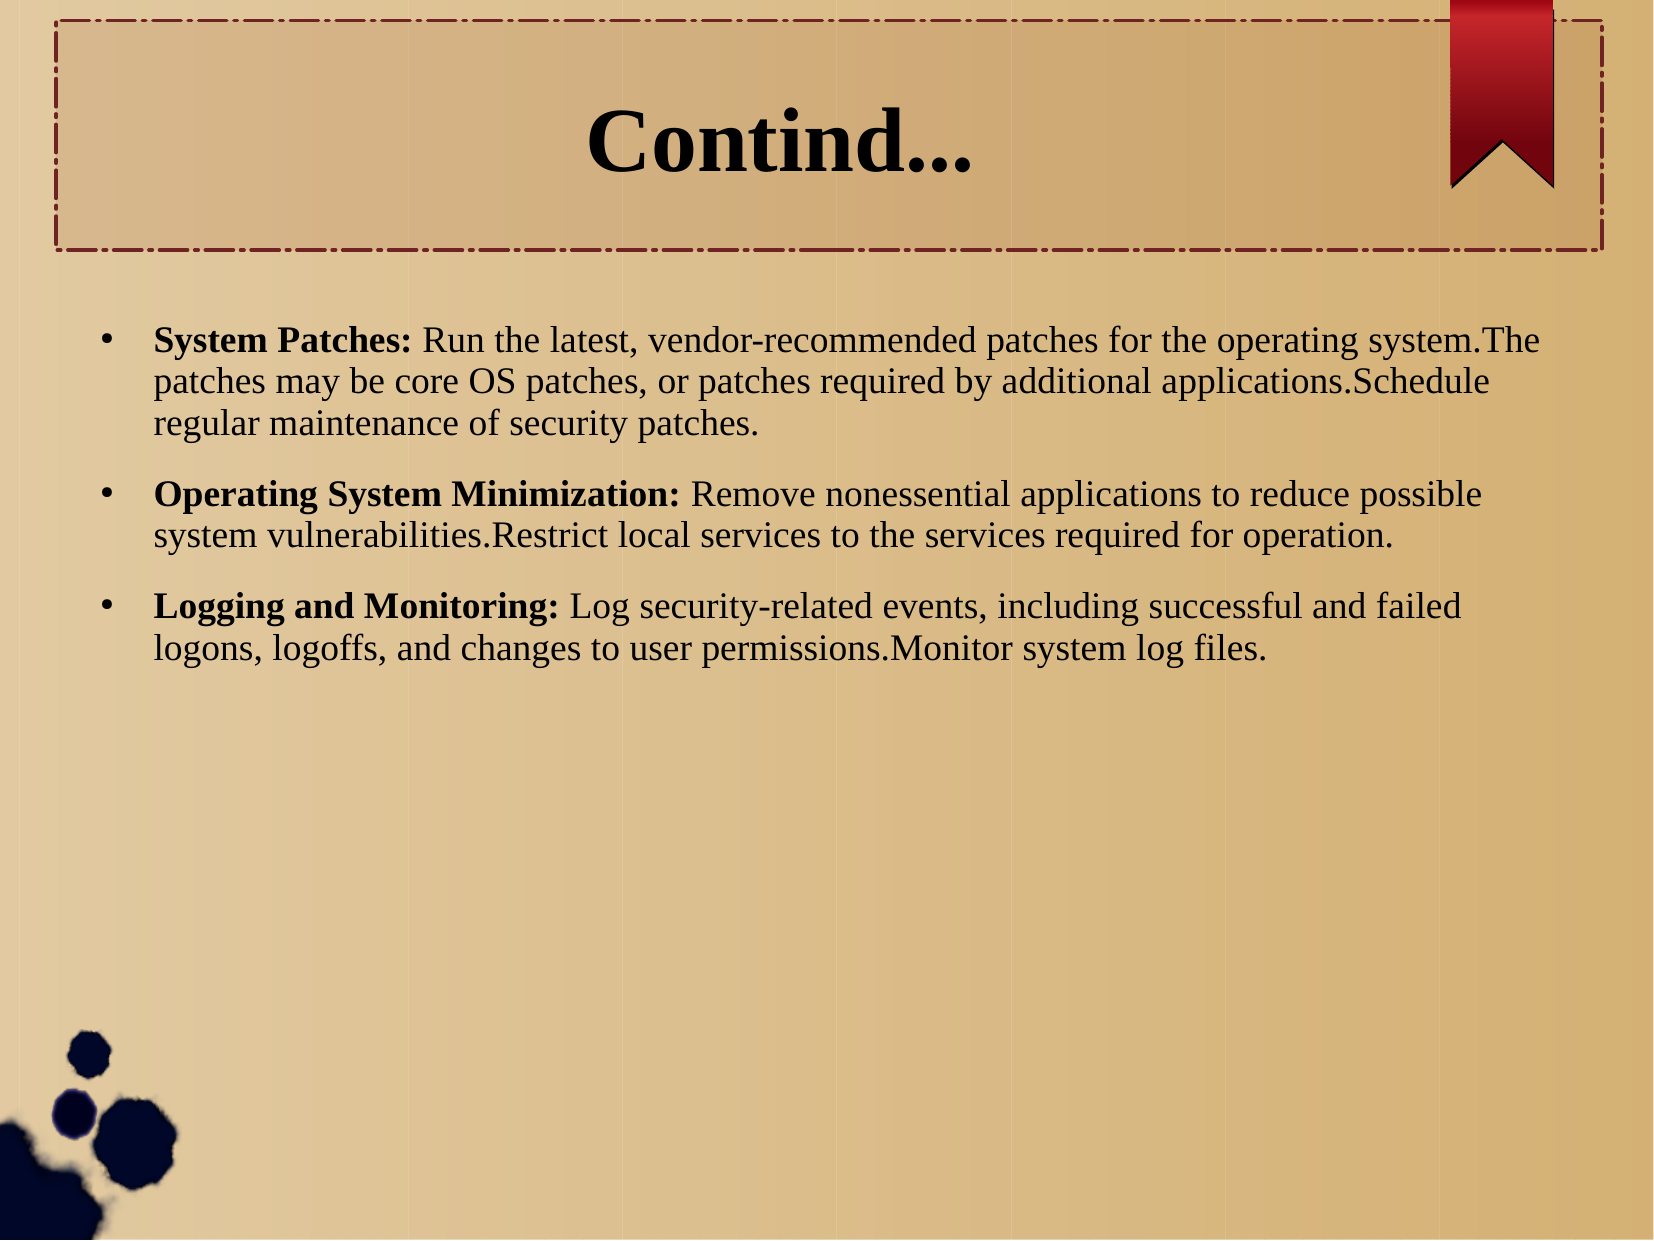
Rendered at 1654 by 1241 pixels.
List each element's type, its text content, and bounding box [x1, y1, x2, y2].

text_box Contind... [570, 89, 991, 191]
list System Patches: Run the latest, vendor-recommended patches for the operating system.The patches may be core OS patches, or patches required by additional applications.Schedule regular maintenance of security patches. Operating System Minimization: Remove nonessential applications to reduce possible system vulnerabilities.Restrict local services to the services required for operation. Logging and Monitoring: Log security-related events, including successful and failed logons, logoffs, and changes to user permissions.Monitor system log files. [82, 318, 1571, 861]
